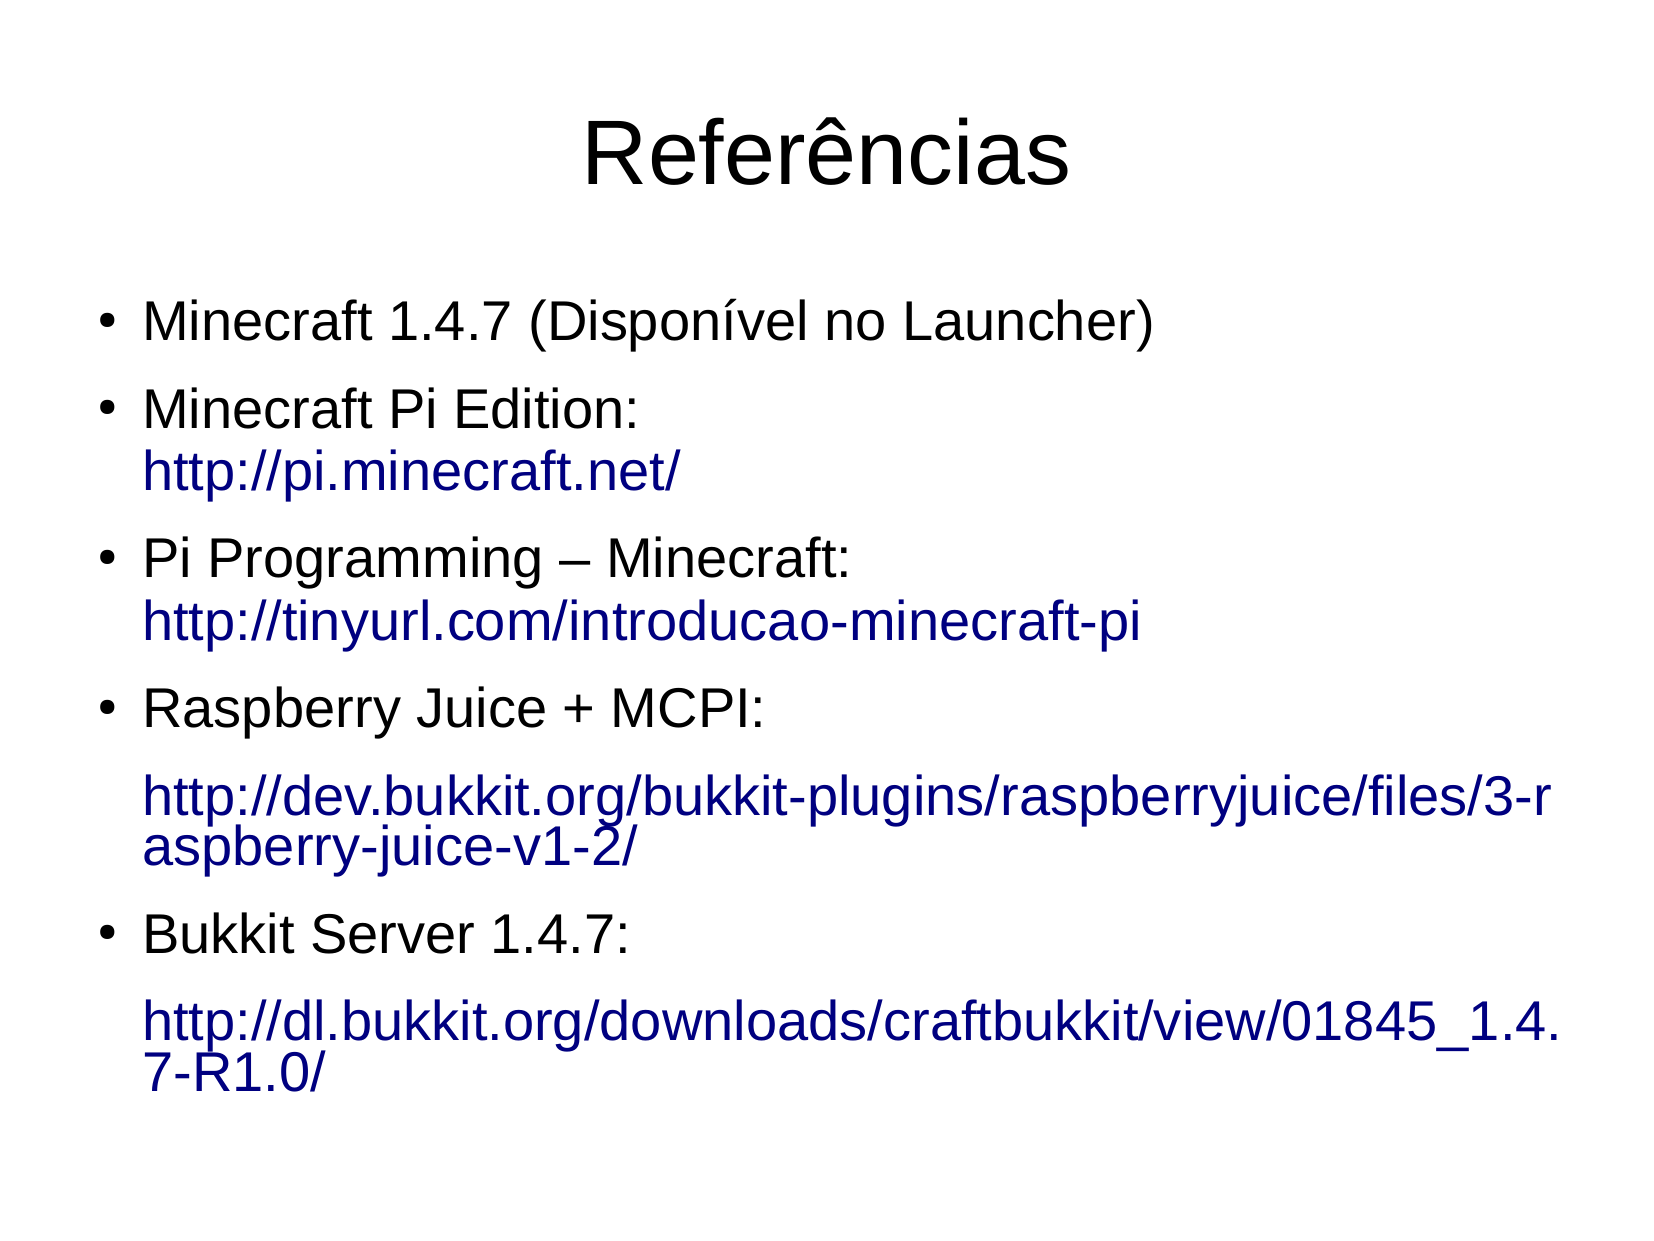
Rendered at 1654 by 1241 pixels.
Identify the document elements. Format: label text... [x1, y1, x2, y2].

title Referências [82, 49, 1571, 257]
list Minecraft 1.4.7 (Disponível no Launcher) Minecraft Pi Edition: http://pi.minecraft.net/ Pi Programming – Minecraft: http://tinyurl.com/introducao-minecraft-pi Raspberry Juice + MCPI: http://dev.bukkit.org/bukkit-plugins/raspberryjuice/files/3-raspberry-juice-v1-2/ Bukkit Server 1.4.7: http://dl.bukkit.org/downloads/craftbukkit/view/01845_1.4.7-R1.0/ [82, 290, 1571, 1010]
